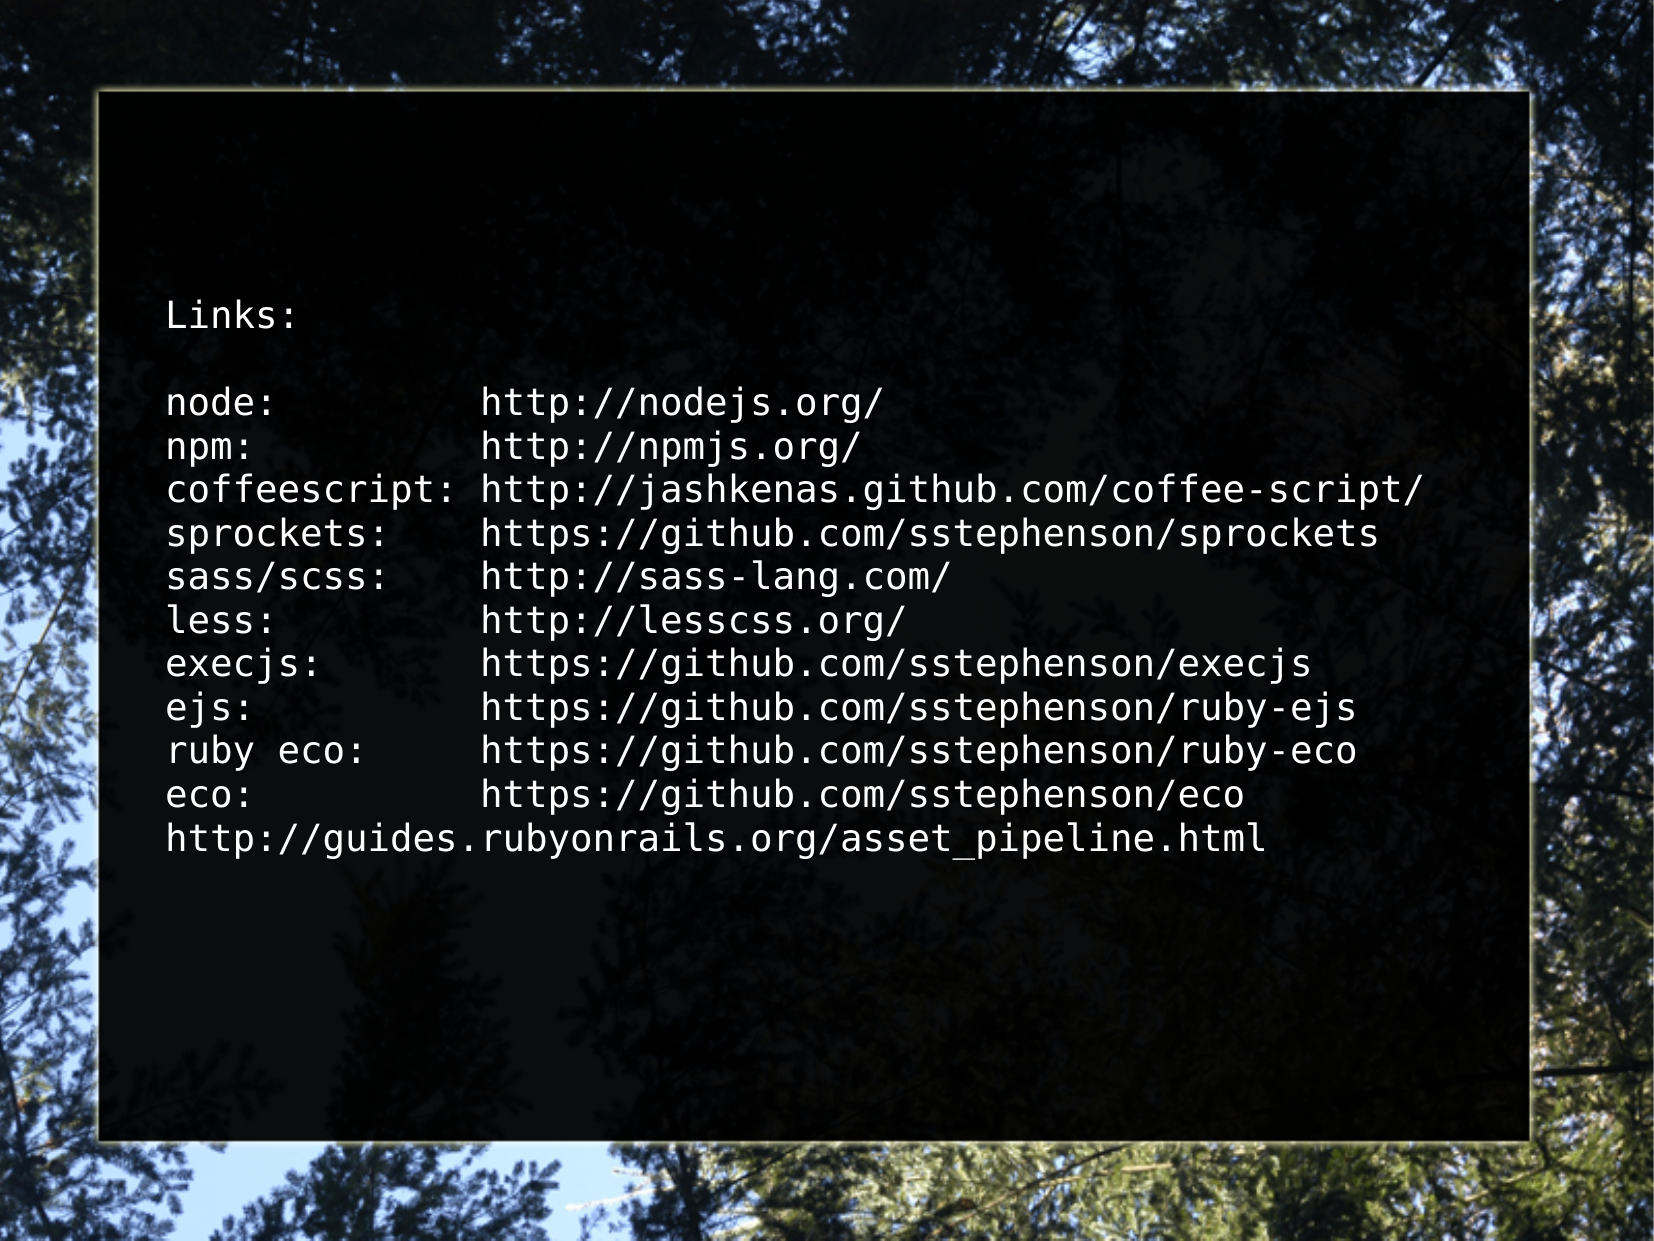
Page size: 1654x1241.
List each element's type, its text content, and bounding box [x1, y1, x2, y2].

subtitle Links: node: http://nodejs.org/ npm: http://npmjs.org/ coffeescript: http://jashkenas.github.com/coffee-script/ sprockets: https://github.com/sstephenson/sprockets sass/scss: http://sass-lang.com/ less: http://lesscss.org/ execjs: https://github.com/sstephenson/execjs ejs: https://github.com/sstephenson/ruby-ejs ruby eco: https://github.com/sstephenson/ruby-eco eco: https://github.com/sstephenson/eco http://guides.rubyonrails.org/asset_pipeline.html [165, 88, 1536, 1109]
picture [0, 0, 1654, 1241]
